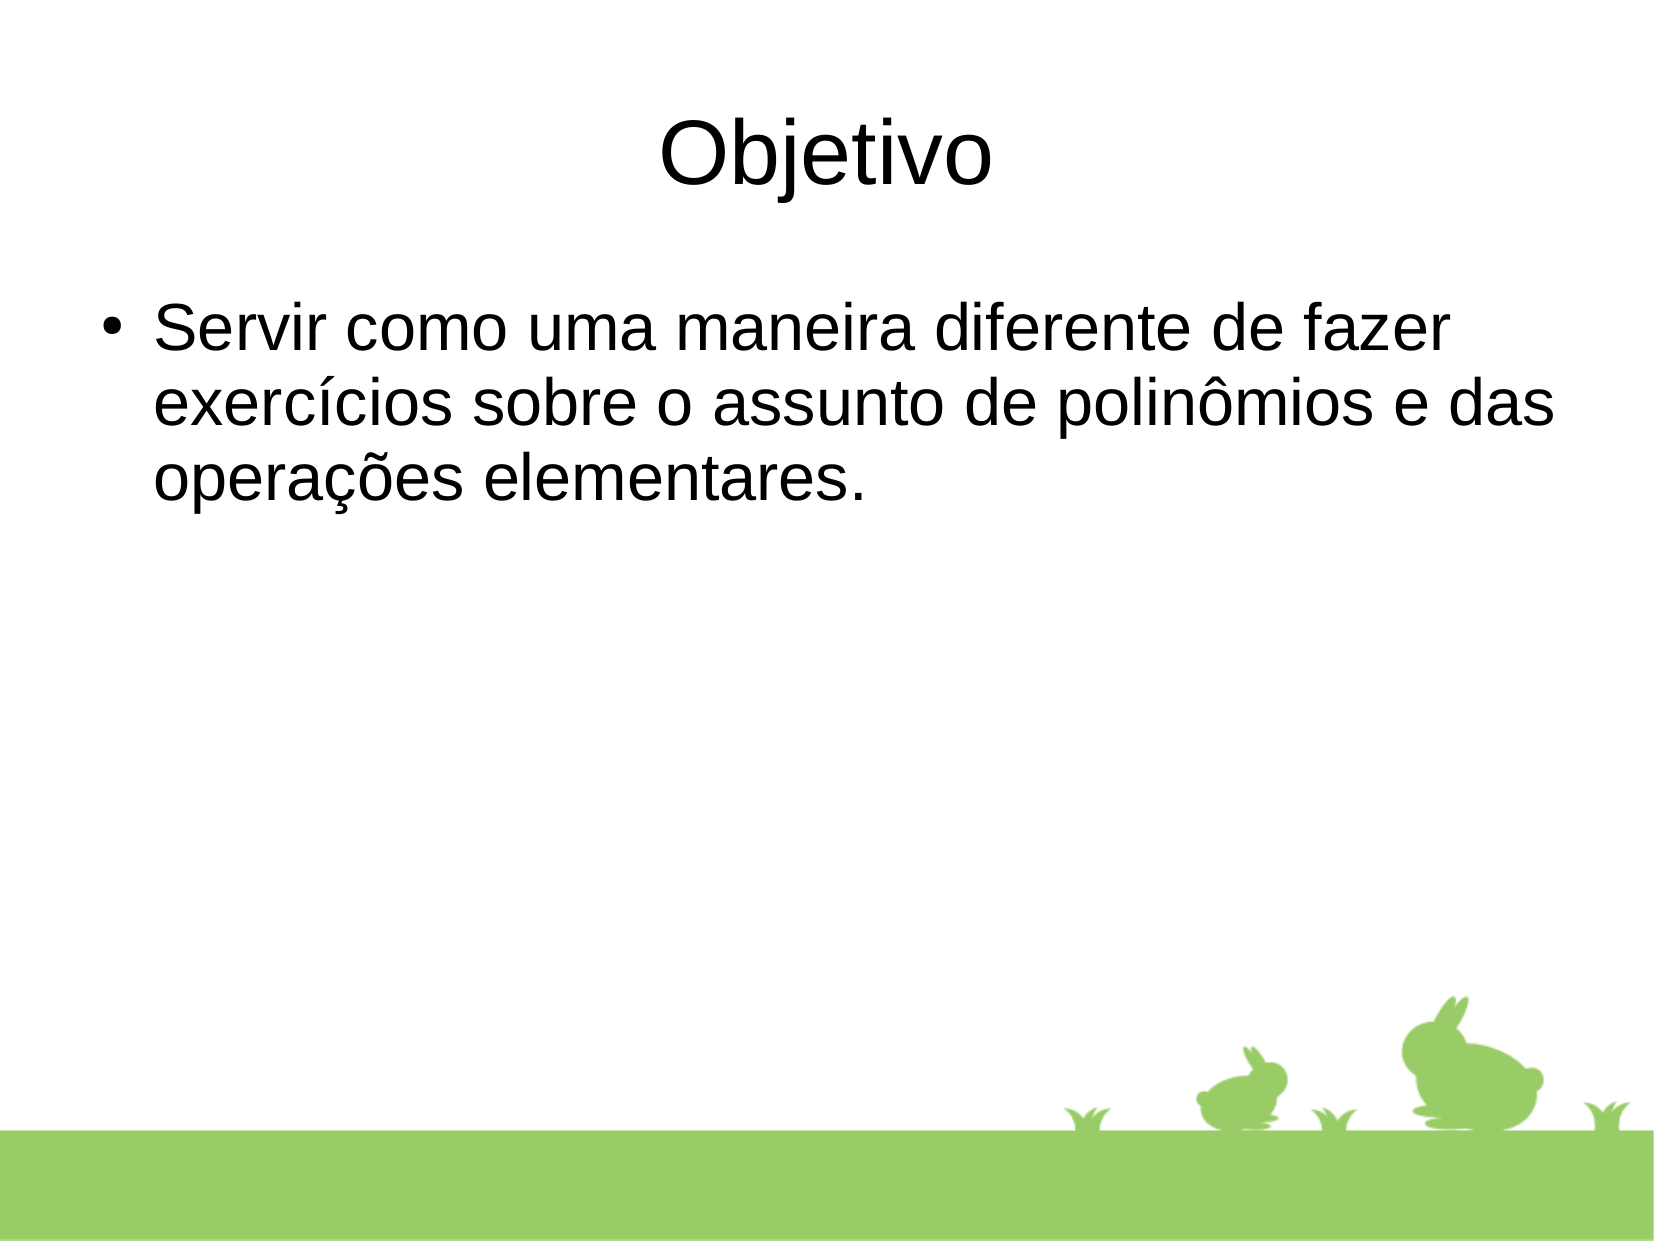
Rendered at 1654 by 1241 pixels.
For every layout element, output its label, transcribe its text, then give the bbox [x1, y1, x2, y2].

list Servir como uma maneira diferente de fazer exercícios sobre o assunto de polinômios e das operações elementares. [82, 290, 1571, 1010]
title Objetivo [82, 49, 1571, 257]
picture [0, 0, 1654, 1241]
